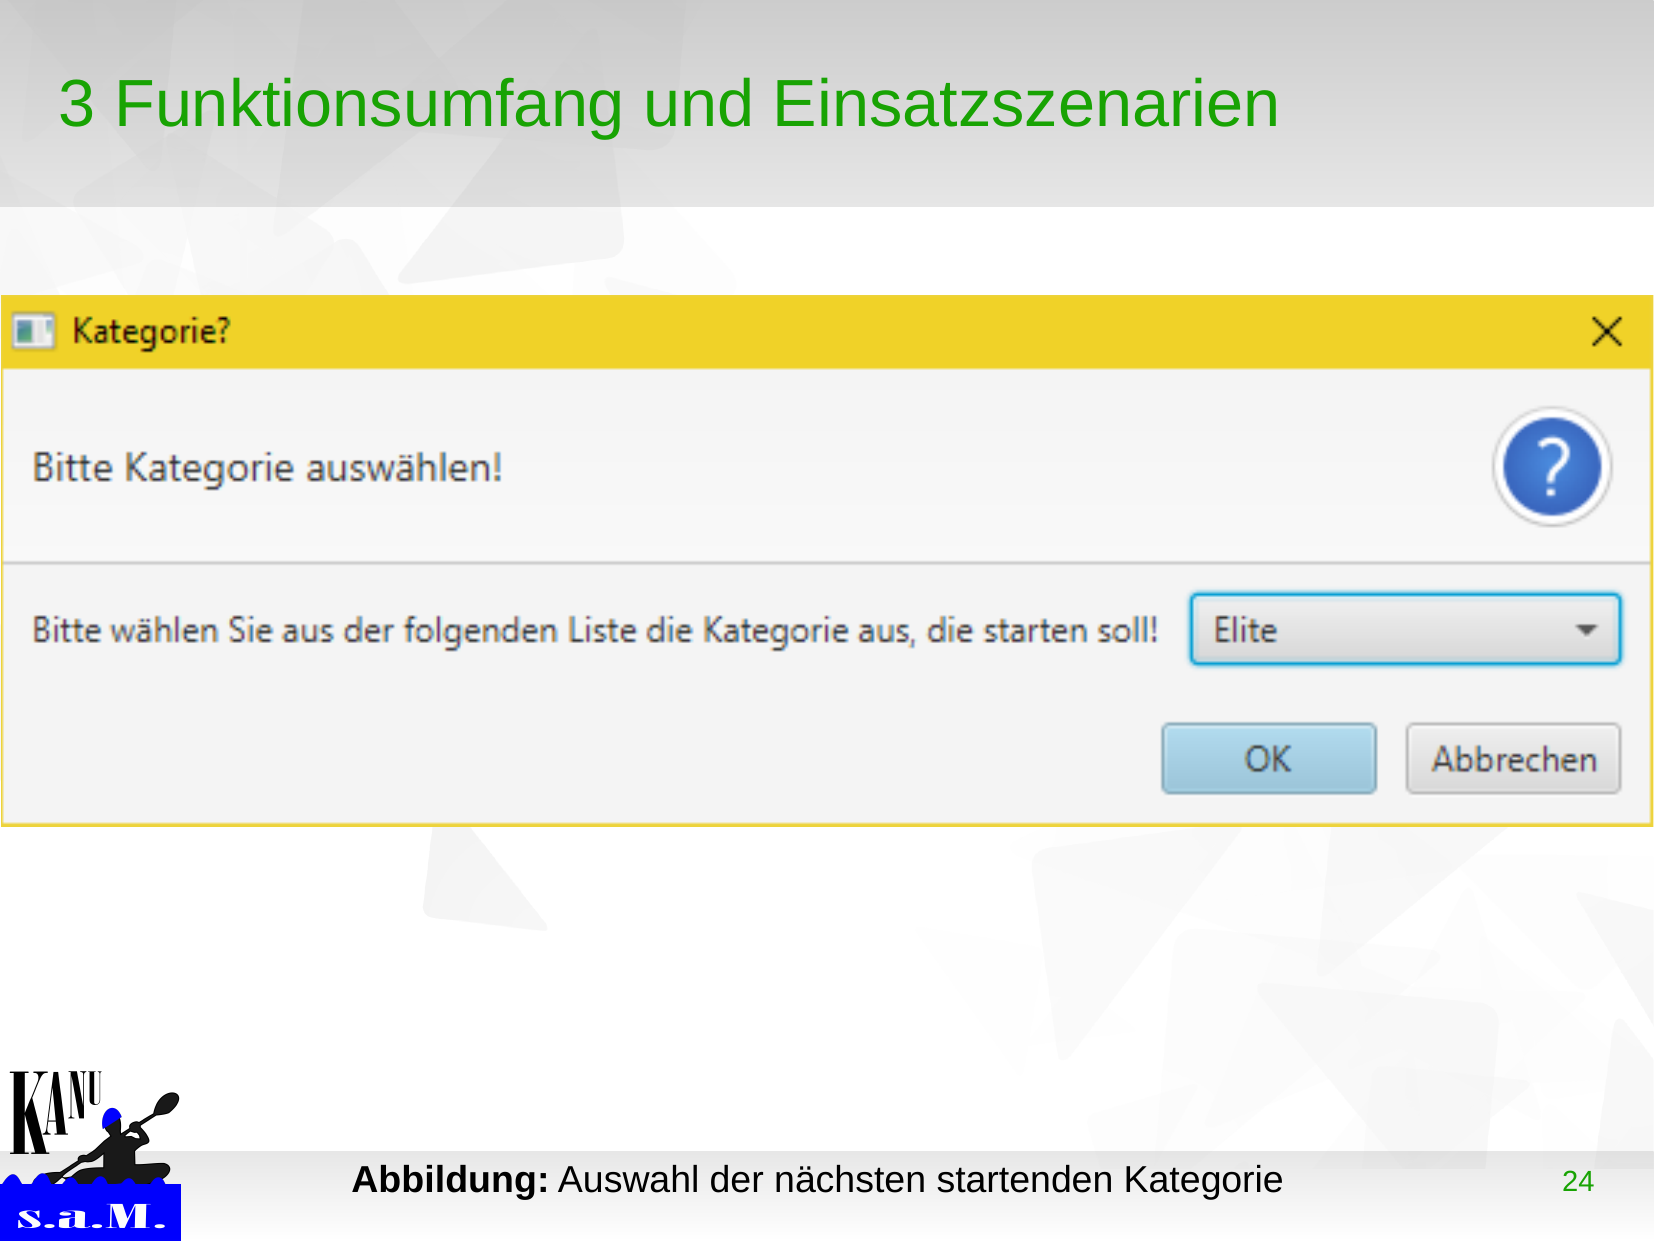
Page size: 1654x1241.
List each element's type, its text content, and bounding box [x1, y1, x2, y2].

title 3 Funktionsumfang und Einsatzszenarien [59, 29, 1595, 178]
picture [0, 0, 1654, 1169]
picture [0, 1059, 181, 1241]
text_box Abbildung: Auswahl der nächsten startenden Kategorie [336, 1151, 1341, 1241]
